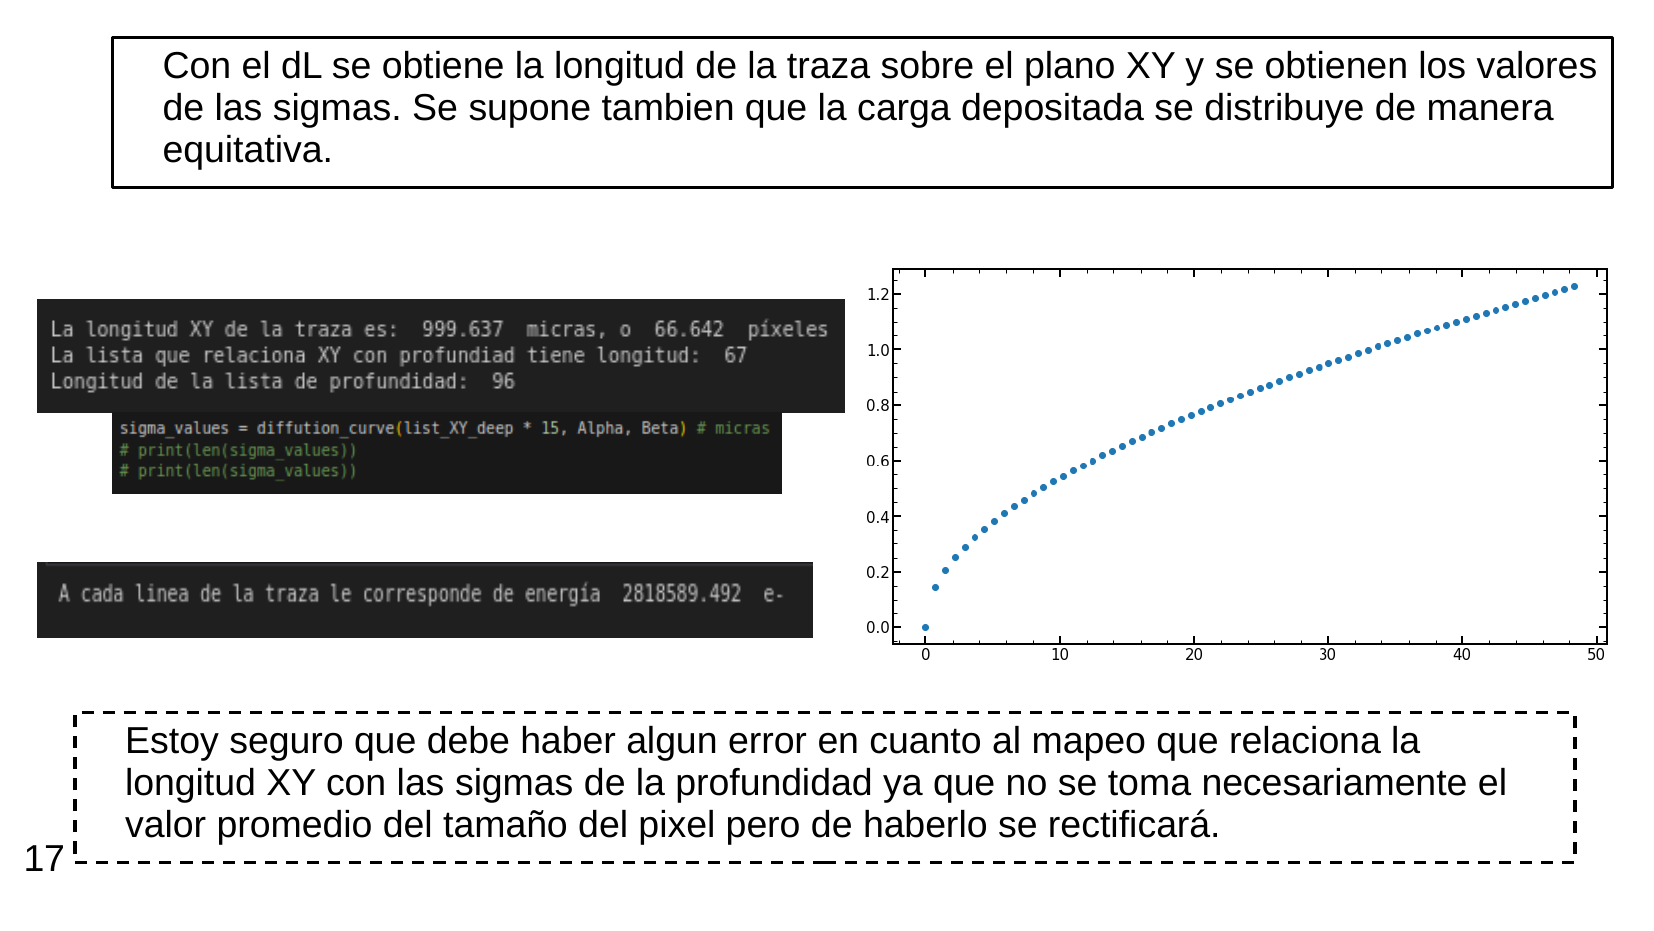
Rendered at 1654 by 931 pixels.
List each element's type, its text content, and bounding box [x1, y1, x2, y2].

text_box <number> [8, 829, 638, 901]
picture [859, 262, 1613, 669]
picture [37, 299, 845, 495]
picture [37, 562, 813, 638]
text_box Con el dL se obtiene la longitud de la traza sobre el plano XY y se obtienen los valores de las sigmas. Se supone tambien que la carga depositada se distribuye de manera equitativa. [112, 37, 1613, 188]
text_box Estoy seguro que debe haber algun error en cuanto al mapeo que relaciona la longitud XY con las sigmas de la profundidad ya que no se toma necesariamente el valor promedio del tamaño del pixel pero de haberlo se rectificará. [75, 712, 1576, 863]
